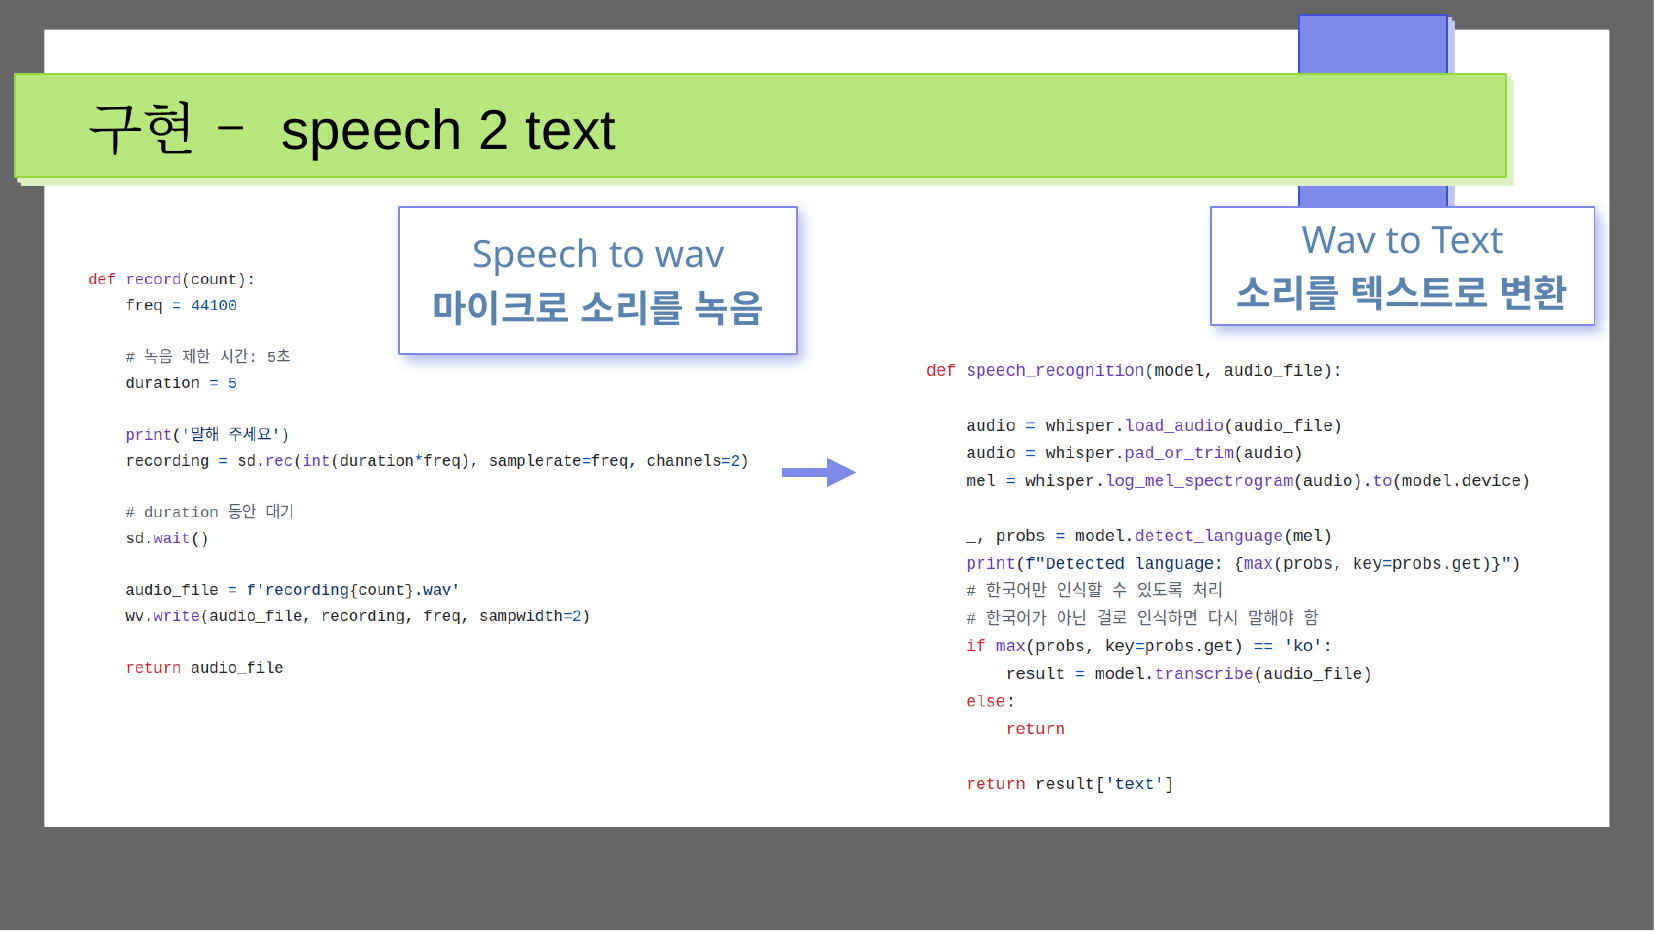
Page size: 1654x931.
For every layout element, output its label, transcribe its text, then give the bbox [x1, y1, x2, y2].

title 구현 – speech 2 text [88, 73, 1506, 178]
text_box Wav to Text 소리를 텍스트로 변환 [1210, 206, 1595, 325]
picture [80, 265, 753, 680]
text_box Speech to wav 마이크로 소리를 녹음 [399, 206, 798, 355]
picture [915, 354, 1536, 798]
